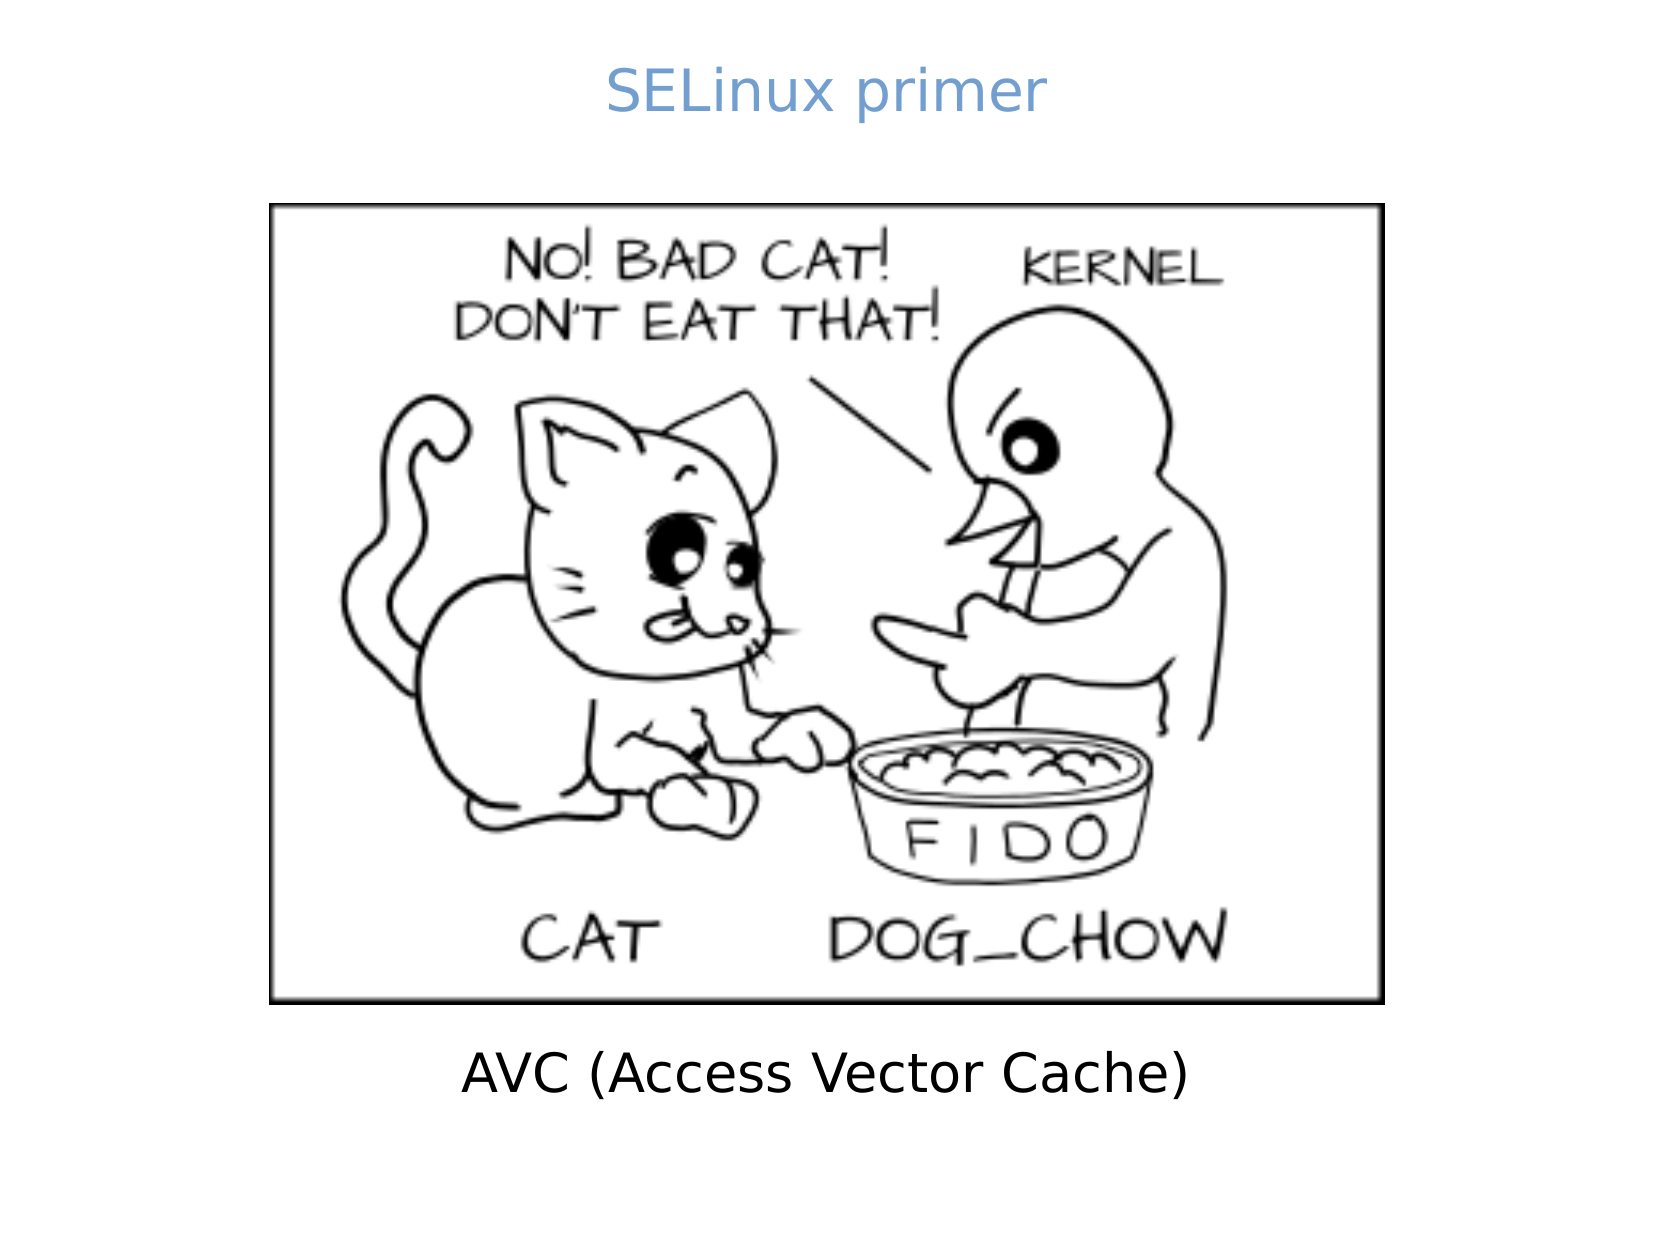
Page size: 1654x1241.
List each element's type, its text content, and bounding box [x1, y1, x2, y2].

text_box SELinux primer [590, 50, 1064, 133]
text_box AVC (Access Vector Cache) [446, 1035, 1207, 1113]
picture [269, 203, 1385, 1006]
